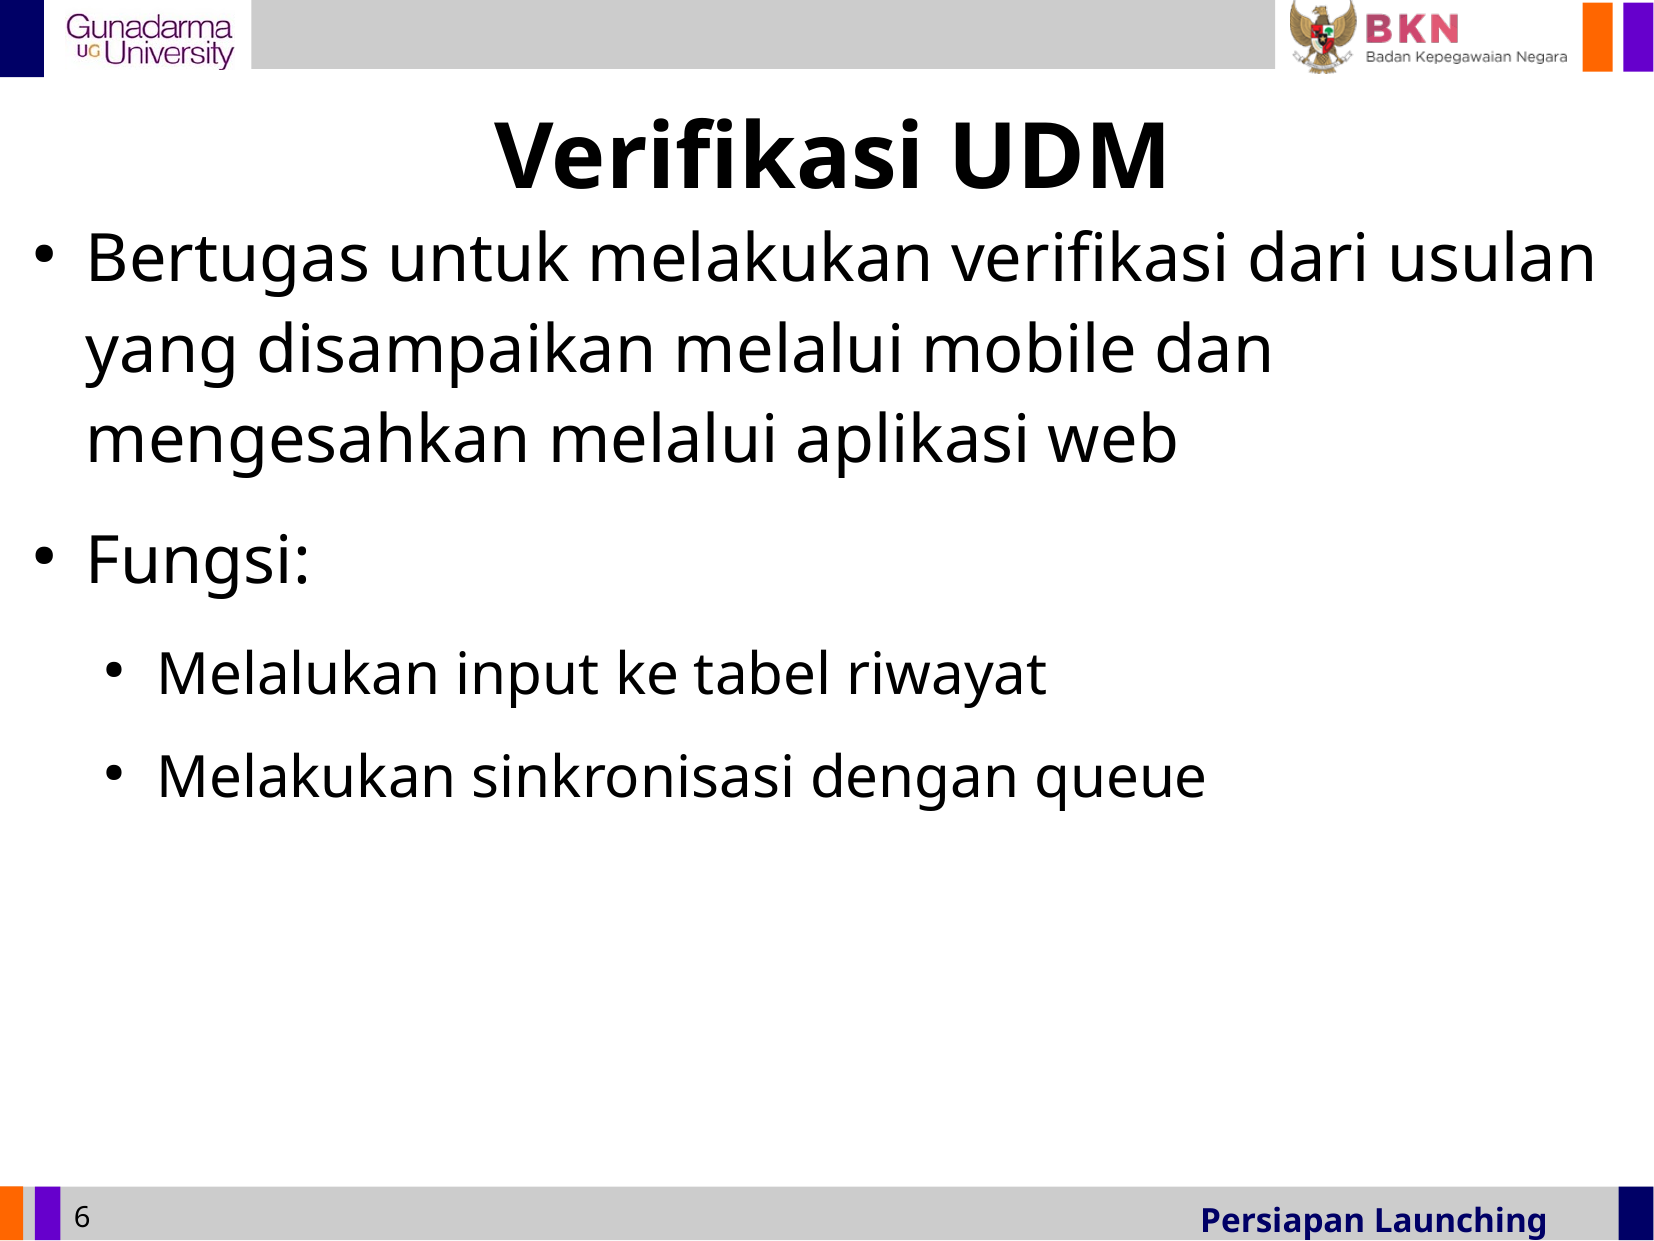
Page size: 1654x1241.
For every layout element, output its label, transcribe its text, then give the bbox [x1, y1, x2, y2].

picture [1290, 0, 1567, 74]
list Bertugas untuk melakukan verifikasi dari usulan yang disampaikan melalui mobile dan mengesahkan melalui aplikasi web Fungsi: Melalukan input ke tabel riwayat Melakukan sinkronisasi dengan queue [14, 210, 1630, 1176]
picture [65, 0, 235, 70]
title Verifikasi UDM [77, 90, 1591, 210]
